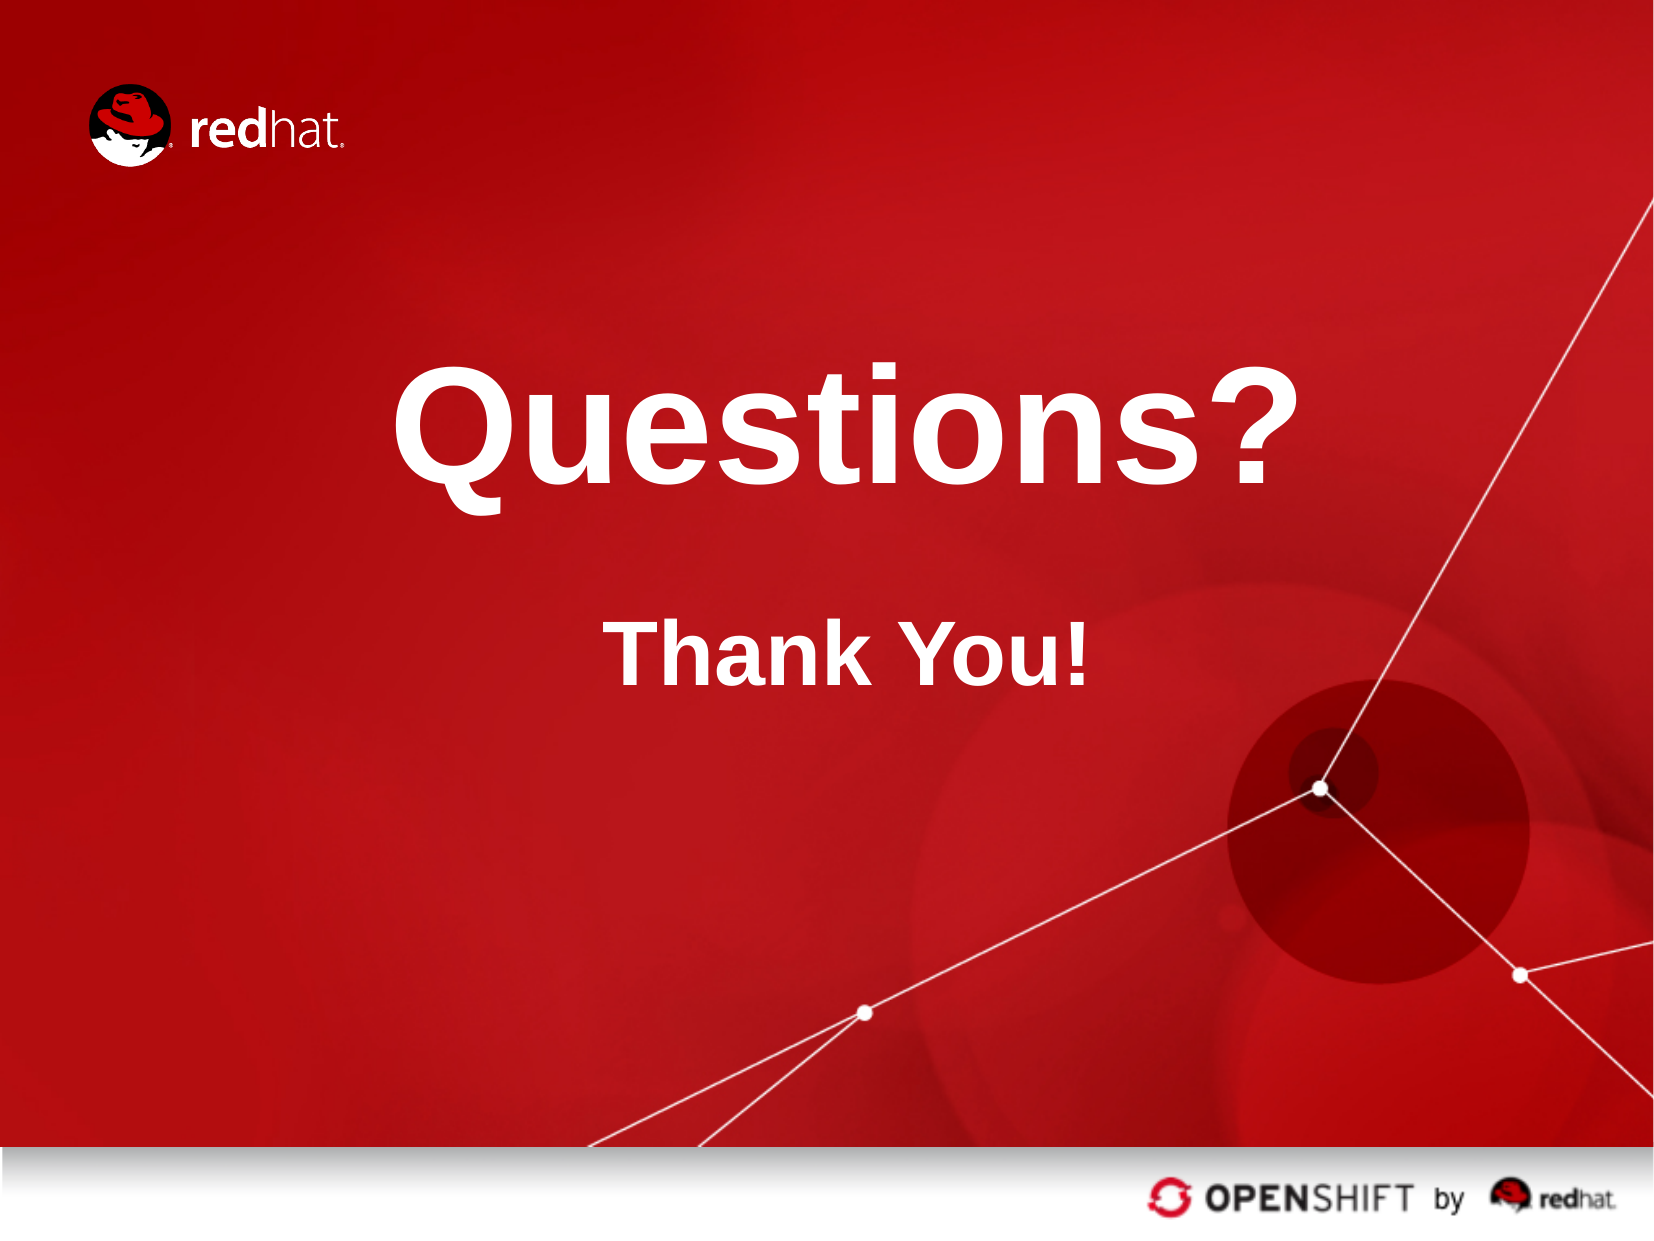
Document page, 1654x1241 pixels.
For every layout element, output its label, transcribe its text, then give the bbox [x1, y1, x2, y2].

picture [0, 0, 1654, 1241]
text_box Questions? Thank You! [375, 325, 1322, 713]
